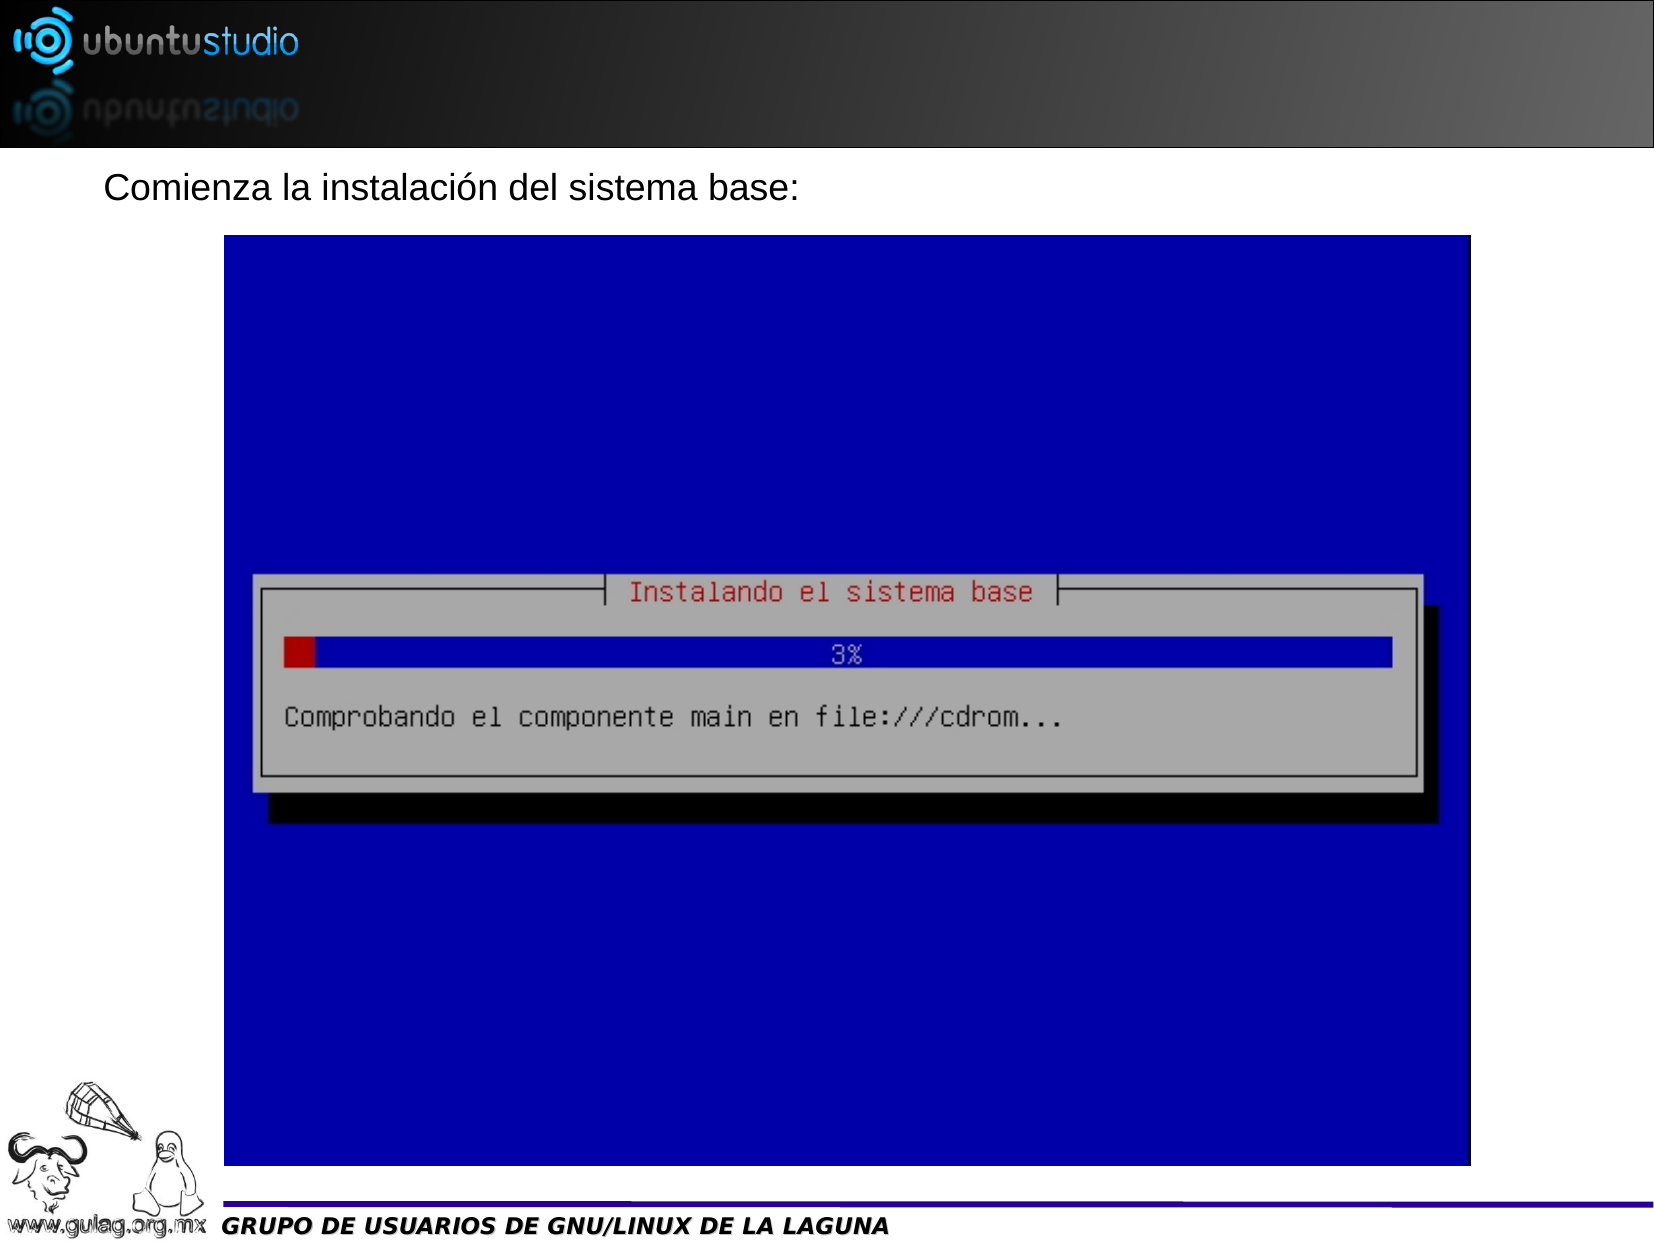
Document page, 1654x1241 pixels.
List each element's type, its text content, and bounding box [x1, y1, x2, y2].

picture [11, 5, 300, 148]
text_box Comienza la instalación del sistema base: [88, 159, 1576, 278]
text_box GRUPO DE USUARIOS DE GNU/LINUX DE LA LAGUNA [207, 1205, 906, 1241]
text_box [0, 0, 1654, 148]
picture [224, 235, 1471, 1166]
picture [5, 1079, 207, 1241]
